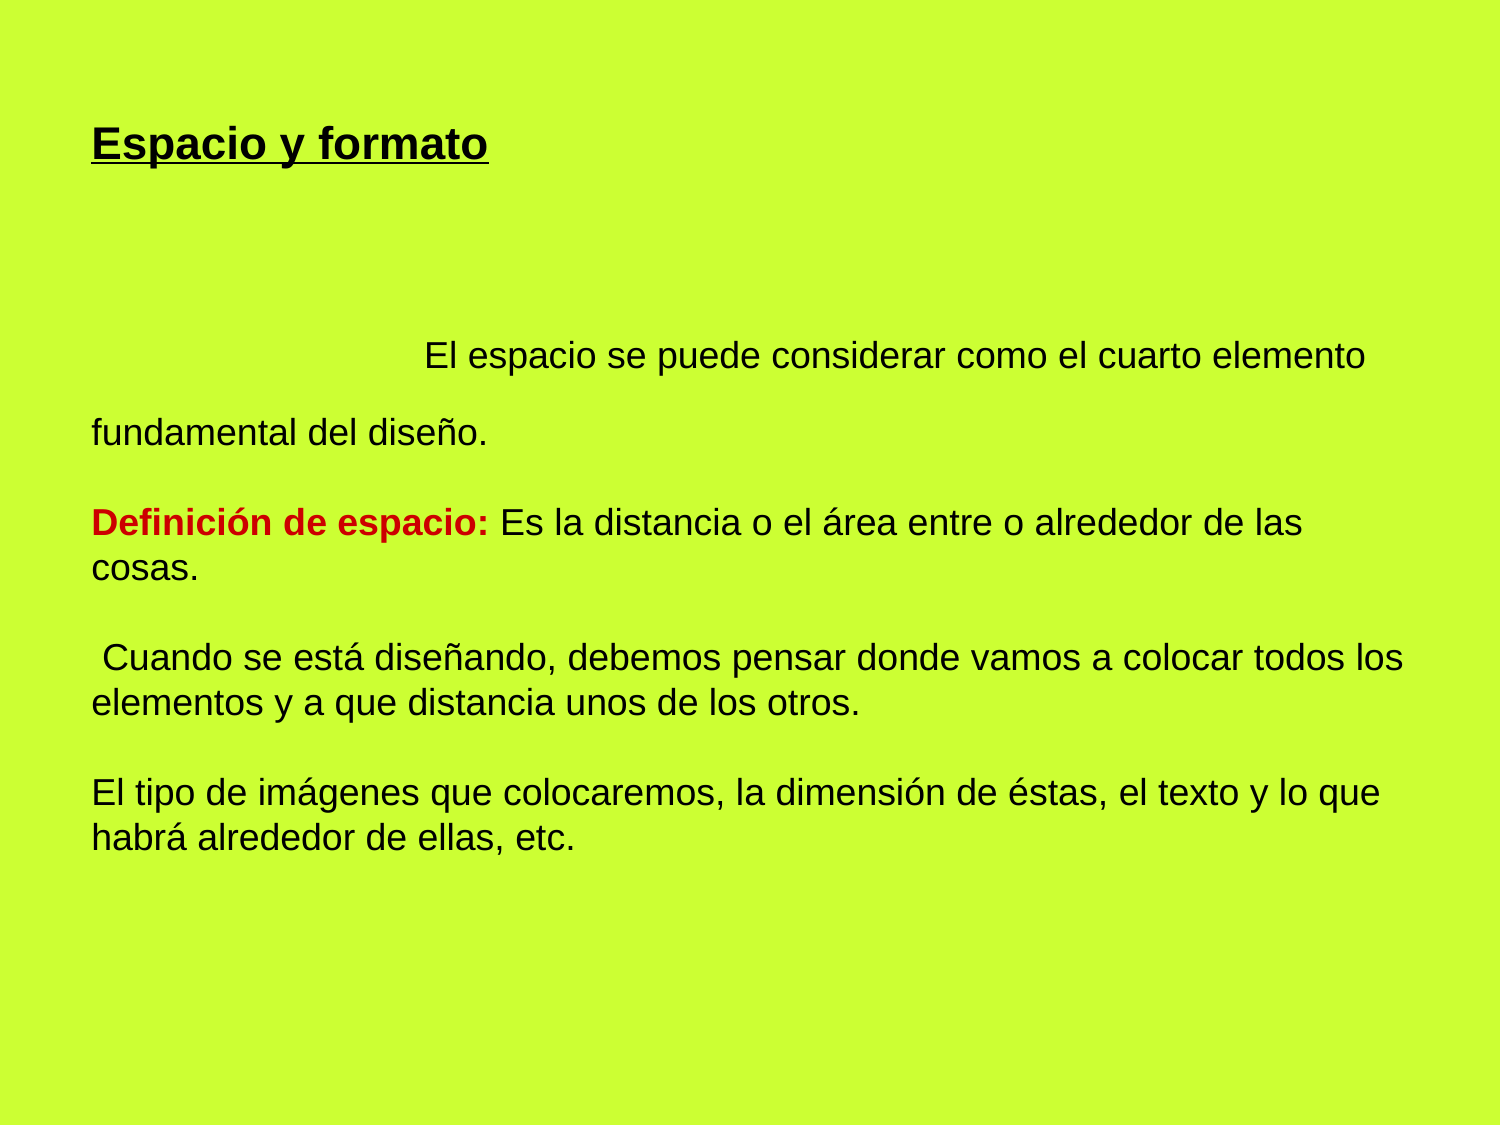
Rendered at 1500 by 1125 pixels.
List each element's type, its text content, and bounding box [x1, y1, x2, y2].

text_box Espacio y formato El espacio se puede considerar como el cuarto elemento fundamental del diseño. Definición de espacio: Es la distancia o el área entre o alrededor de las cosas. Cuando se está diseñando, debemos pensar donde vamos a colocar todos los elementos y a que distancia unos de los otros. El tipo de imágenes que colocaremos, la dimensión de éstas, el texto y lo que habrá alrededor de ellas, etc. [76, 105, 1432, 912]
